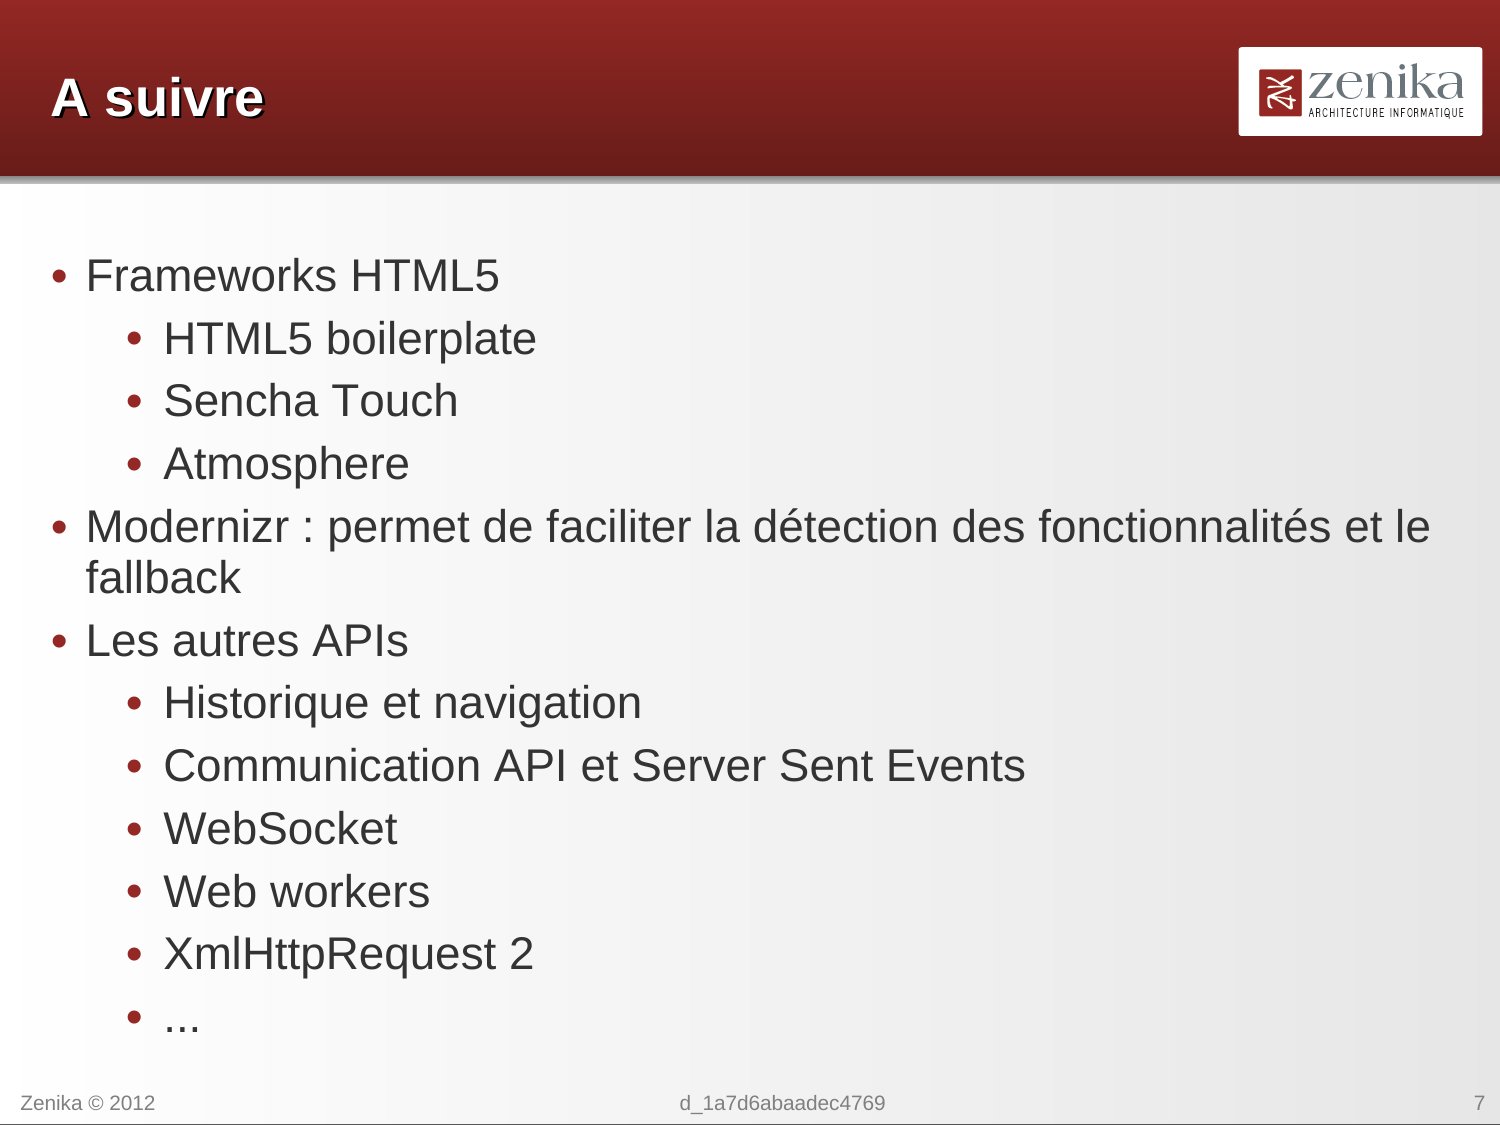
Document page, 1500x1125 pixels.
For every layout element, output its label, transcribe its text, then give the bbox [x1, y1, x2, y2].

title A suivre [50, 15, 1206, 180]
list Frameworks HTML5 HTML5 boilerplate Sencha Touch Atmosphere Modernizr : permet de faciliter la détection des fonctionnalités et le fallback Les autres APIs Historique et navigation Communication API et Server Sent Events WebSocket Web workers XmlHttpRequest 2 ... [50, 249, 1435, 1079]
picture [1257, 58, 1464, 125]
